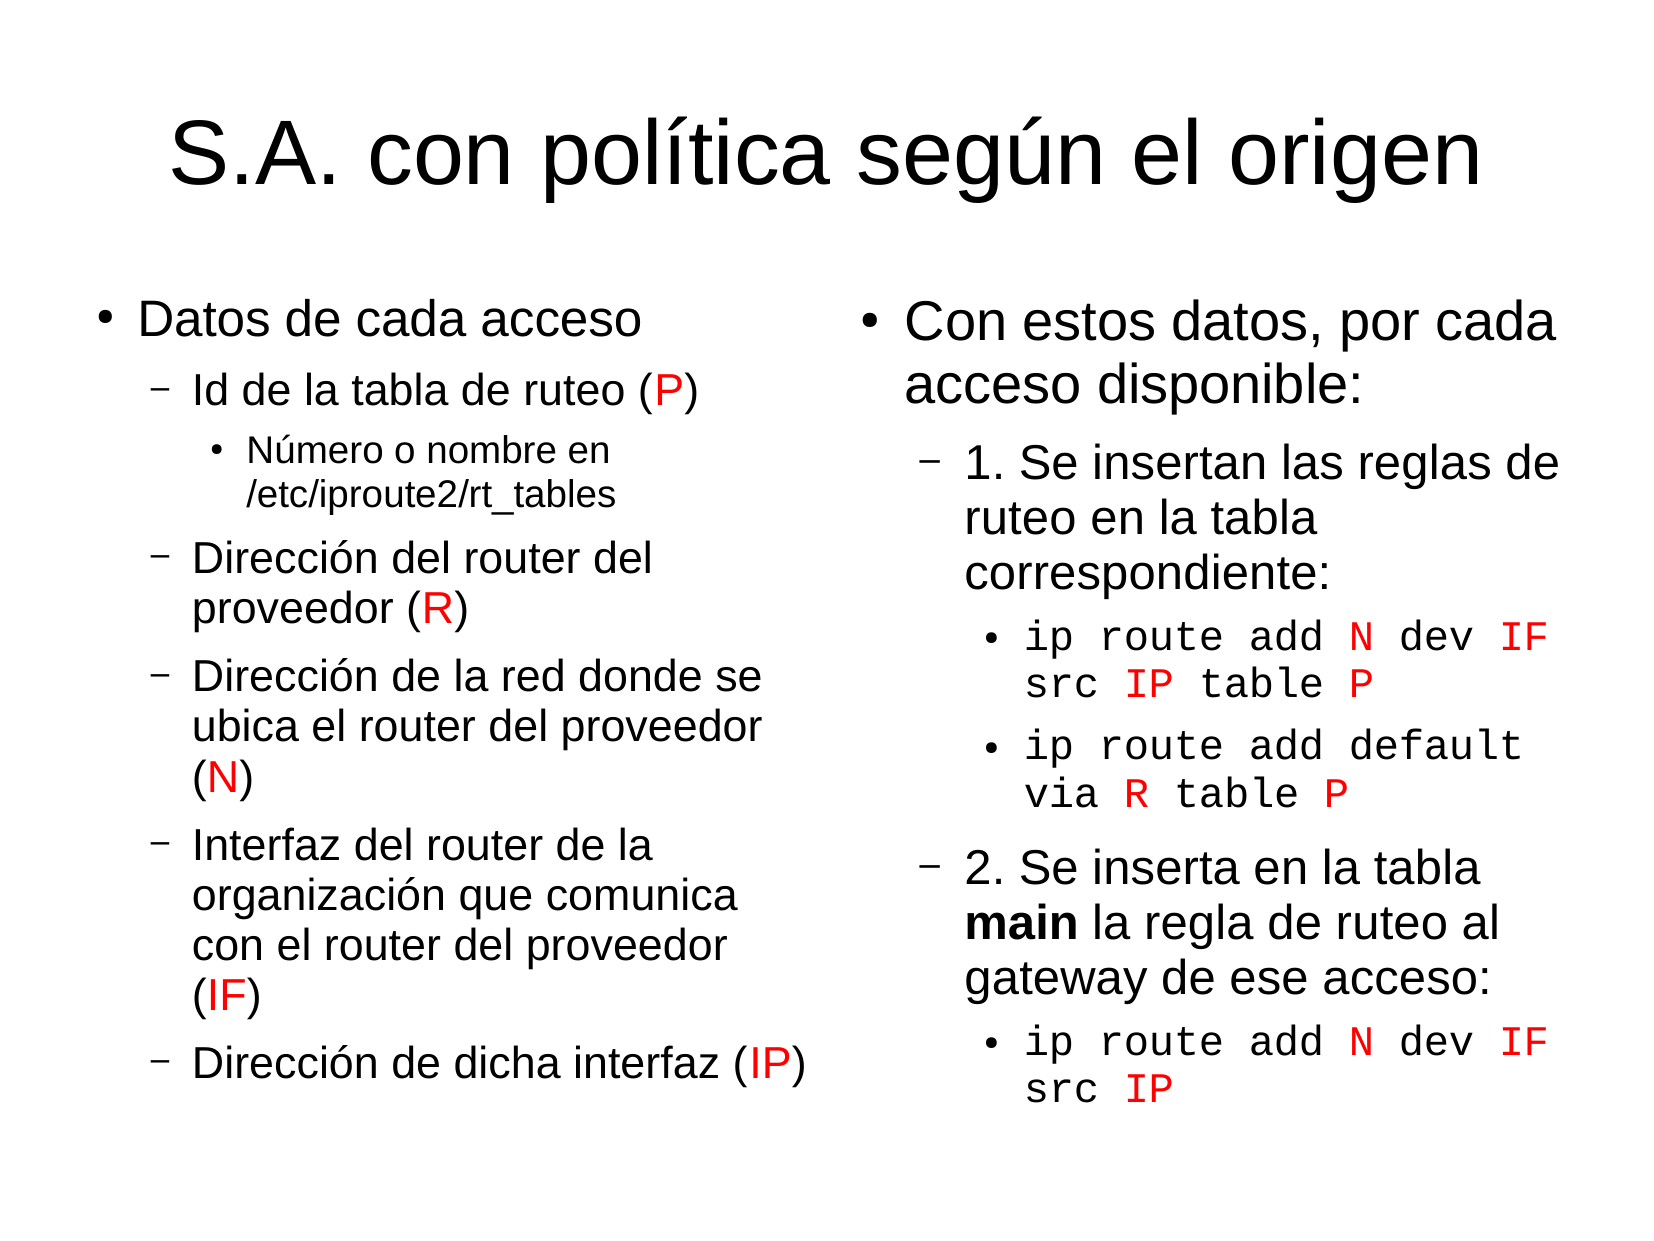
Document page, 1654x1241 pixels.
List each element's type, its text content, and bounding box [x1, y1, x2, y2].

title S.A. con política según el origen [82, 49, 1571, 257]
list Con estos datos, por cada acceso disponible: 1. Se insertan las reglas de ruteo en la tabla correspondiente: ip route add N dev IF src IP table P ip route add default via R table P 2. Se inserta en la tabla main la regla de ruteo al gateway de ese acceso: ip route add N dev IF src IP [845, 290, 1572, 1131]
list Datos de cada acceso Id de la tabla de ruteo (P) Número o nombre en /etc/iproute2/rt_tables Dirección del router del proveedor (R) Dirección de la red donde se ubica el router del proveedor (N) Interfaz del router de la organización que comunica con el router del proveedor (IF) Dirección de dicha interfaz (IP) [82, 290, 809, 1131]
